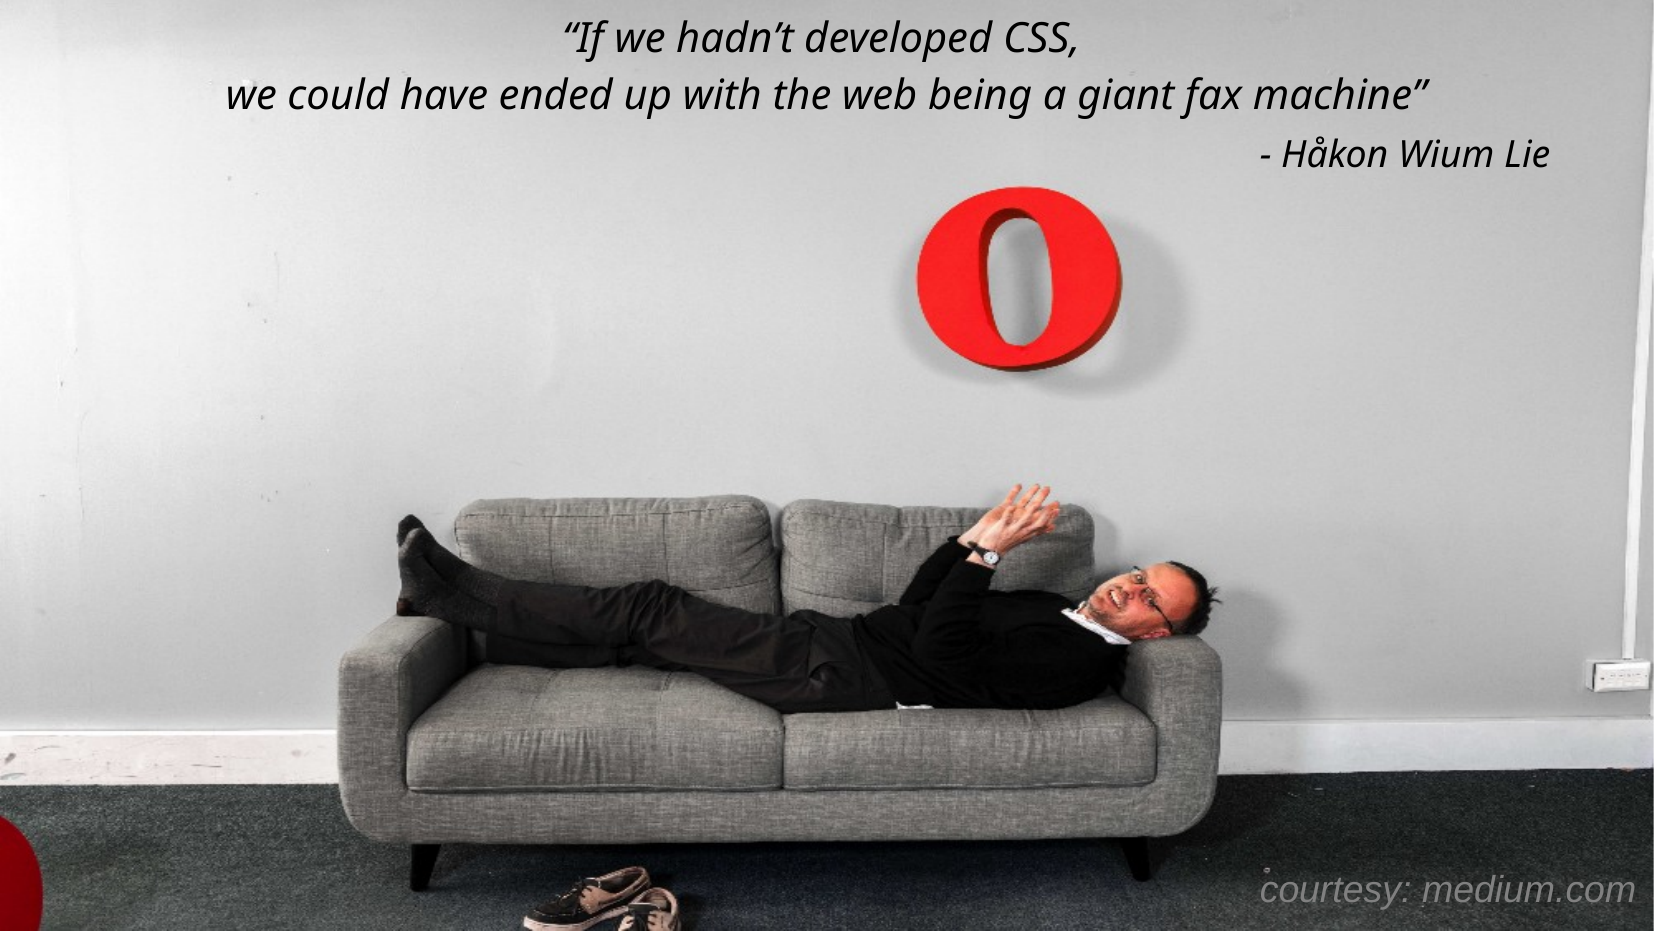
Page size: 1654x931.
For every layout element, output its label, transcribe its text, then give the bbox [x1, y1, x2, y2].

text_box “If we hadn’t developed CSS, we could have ended up with the web being a giant fax machine” [7, 0, 1647, 267]
text_box courtesy: medium.com [1245, 861, 1654, 931]
picture [0, 0, 1654, 931]
text_box - Håkon Wium Lie [1245, 120, 1621, 222]
